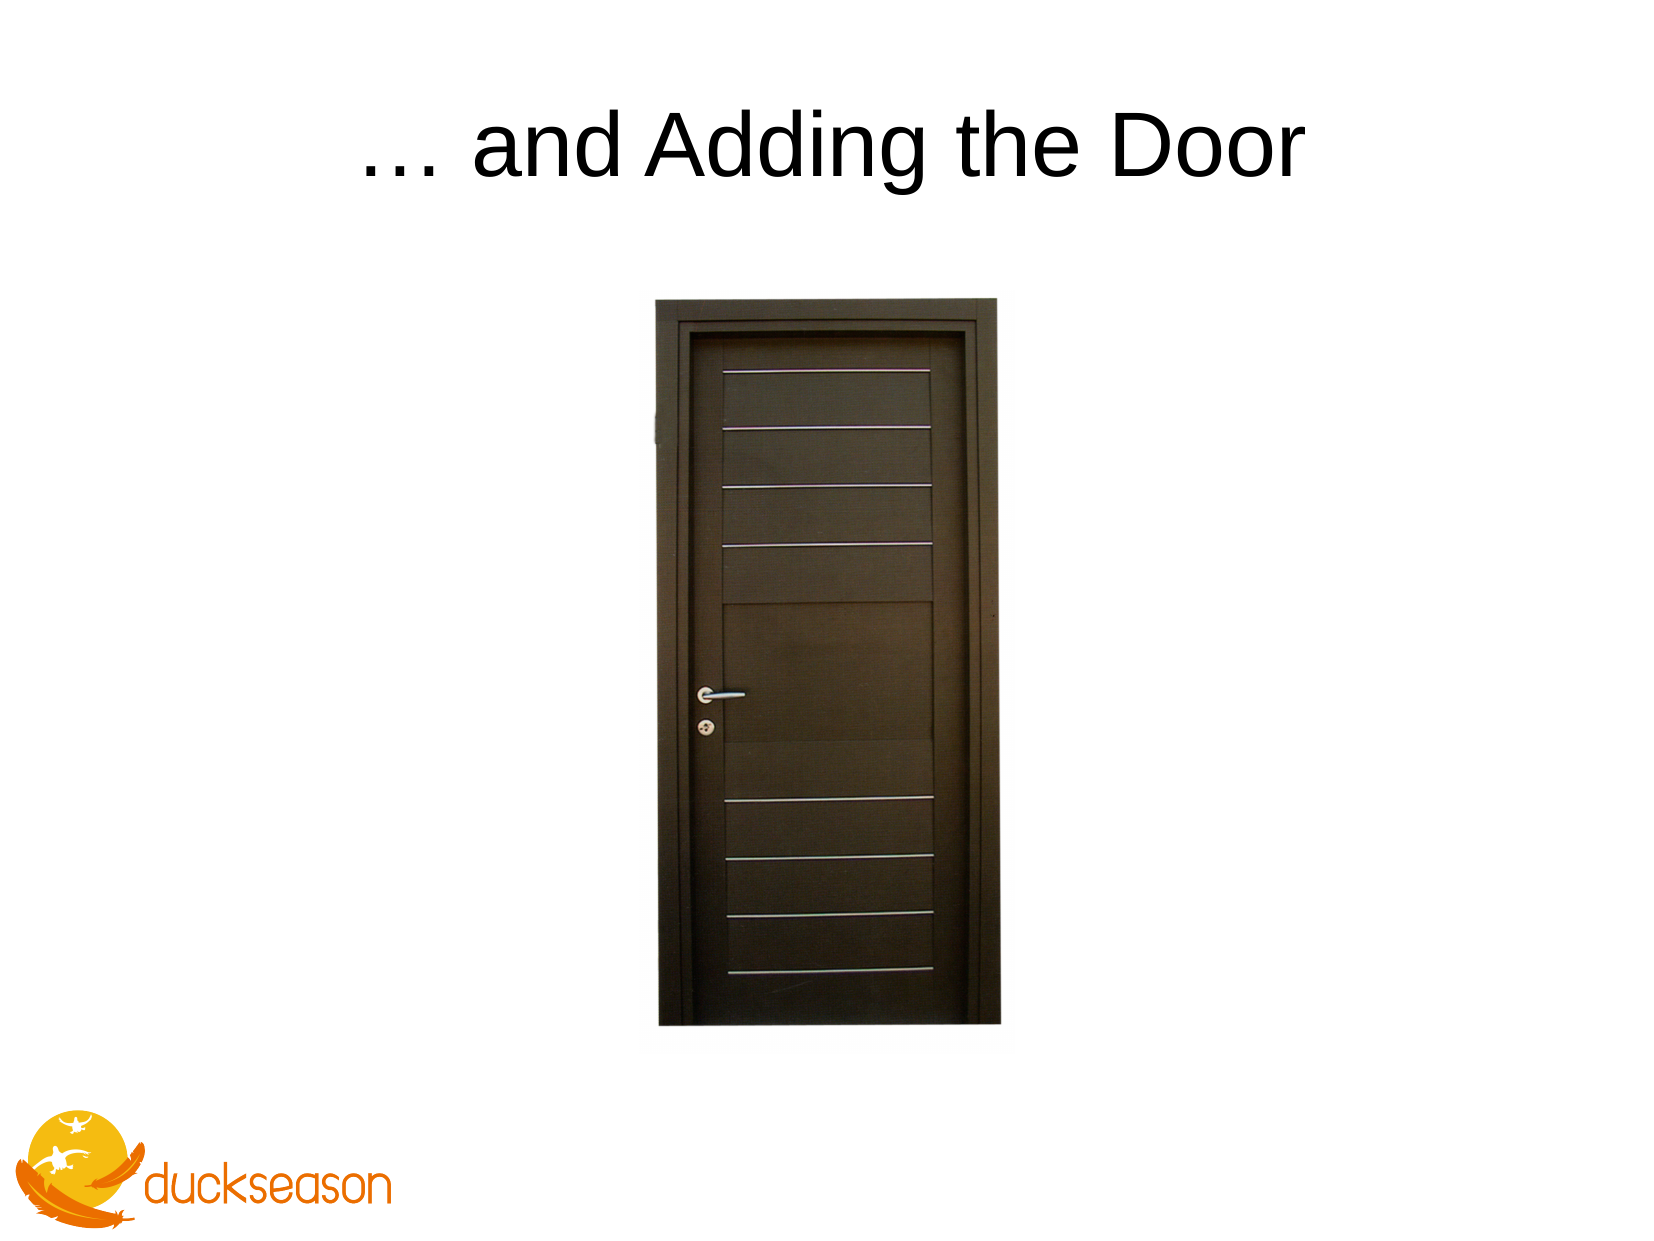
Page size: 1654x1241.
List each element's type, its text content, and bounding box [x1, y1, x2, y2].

picture [15, 1110, 391, 1231]
picture [639, 290, 1015, 1054]
title … and Adding the Door [86, 92, 1576, 301]
